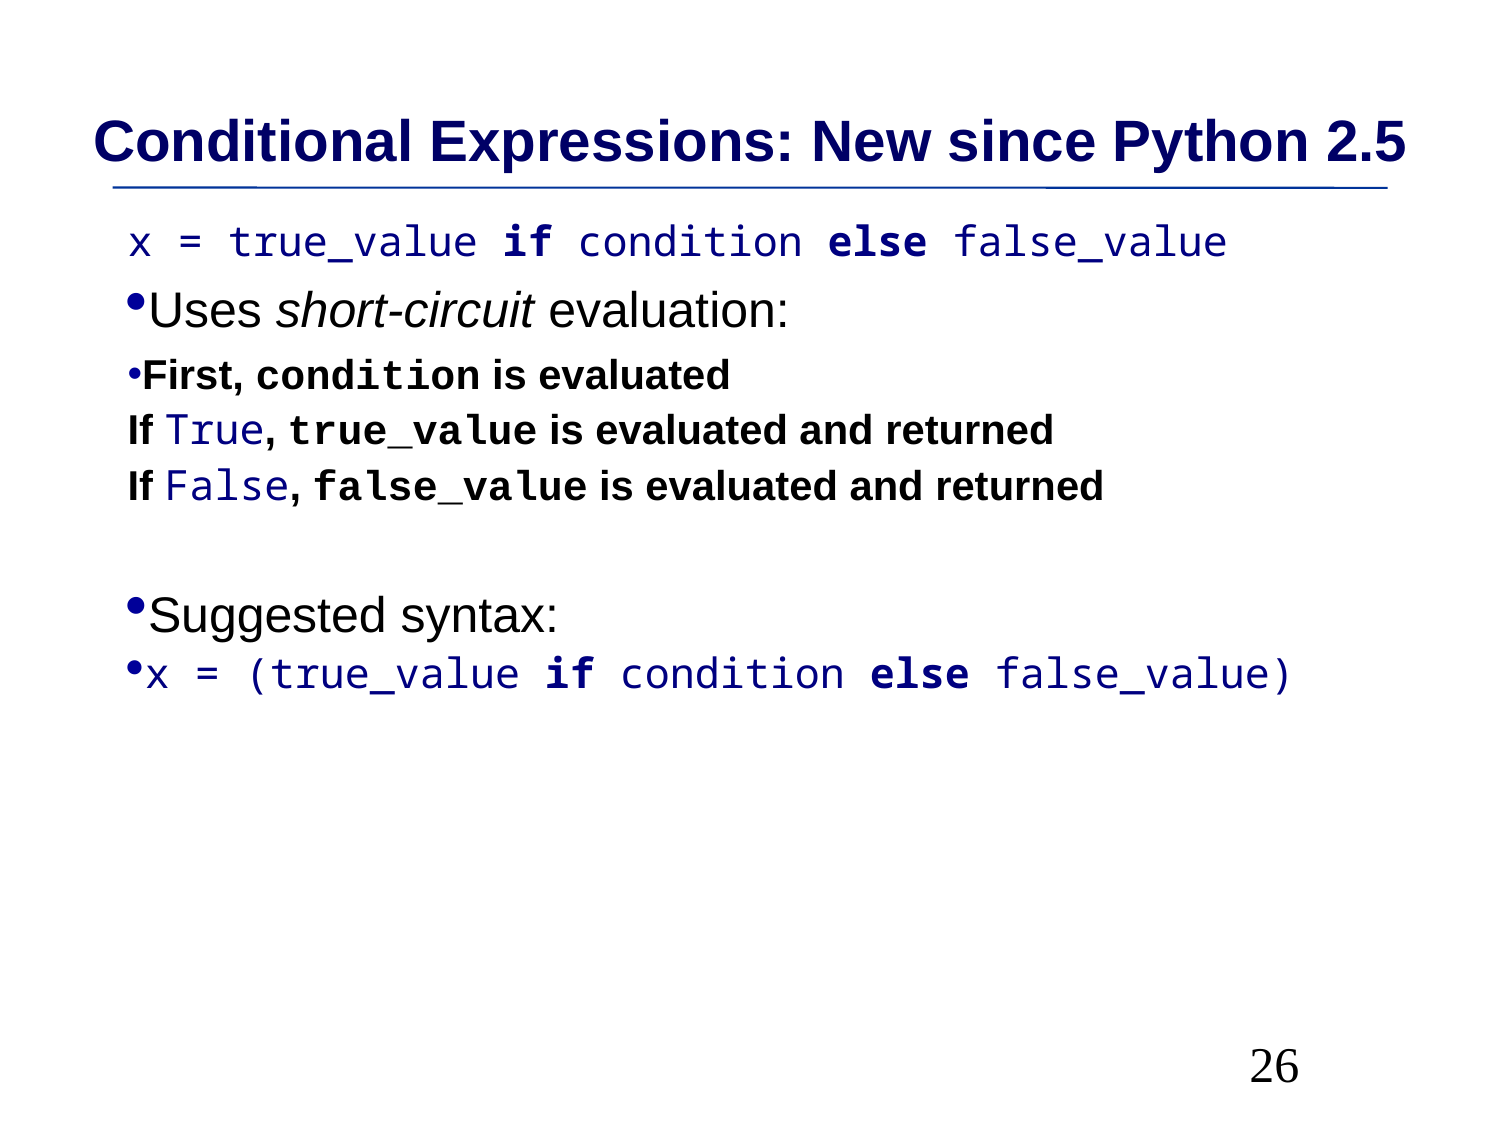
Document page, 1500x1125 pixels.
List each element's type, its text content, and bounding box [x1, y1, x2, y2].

text_box [1074, 994, 1387, 1125]
title Conditional Expressions: New since Python 2.5 [78, 95, 1429, 181]
list x = true_value if condition else false_value Uses short-circuit evaluation: First, condition is evaluated If True, true_value is evaluated and returned If False, false_value is evaluated and returned Suggested syntax: x = (true_value if condition else false_value) [112, 212, 1388, 963]
